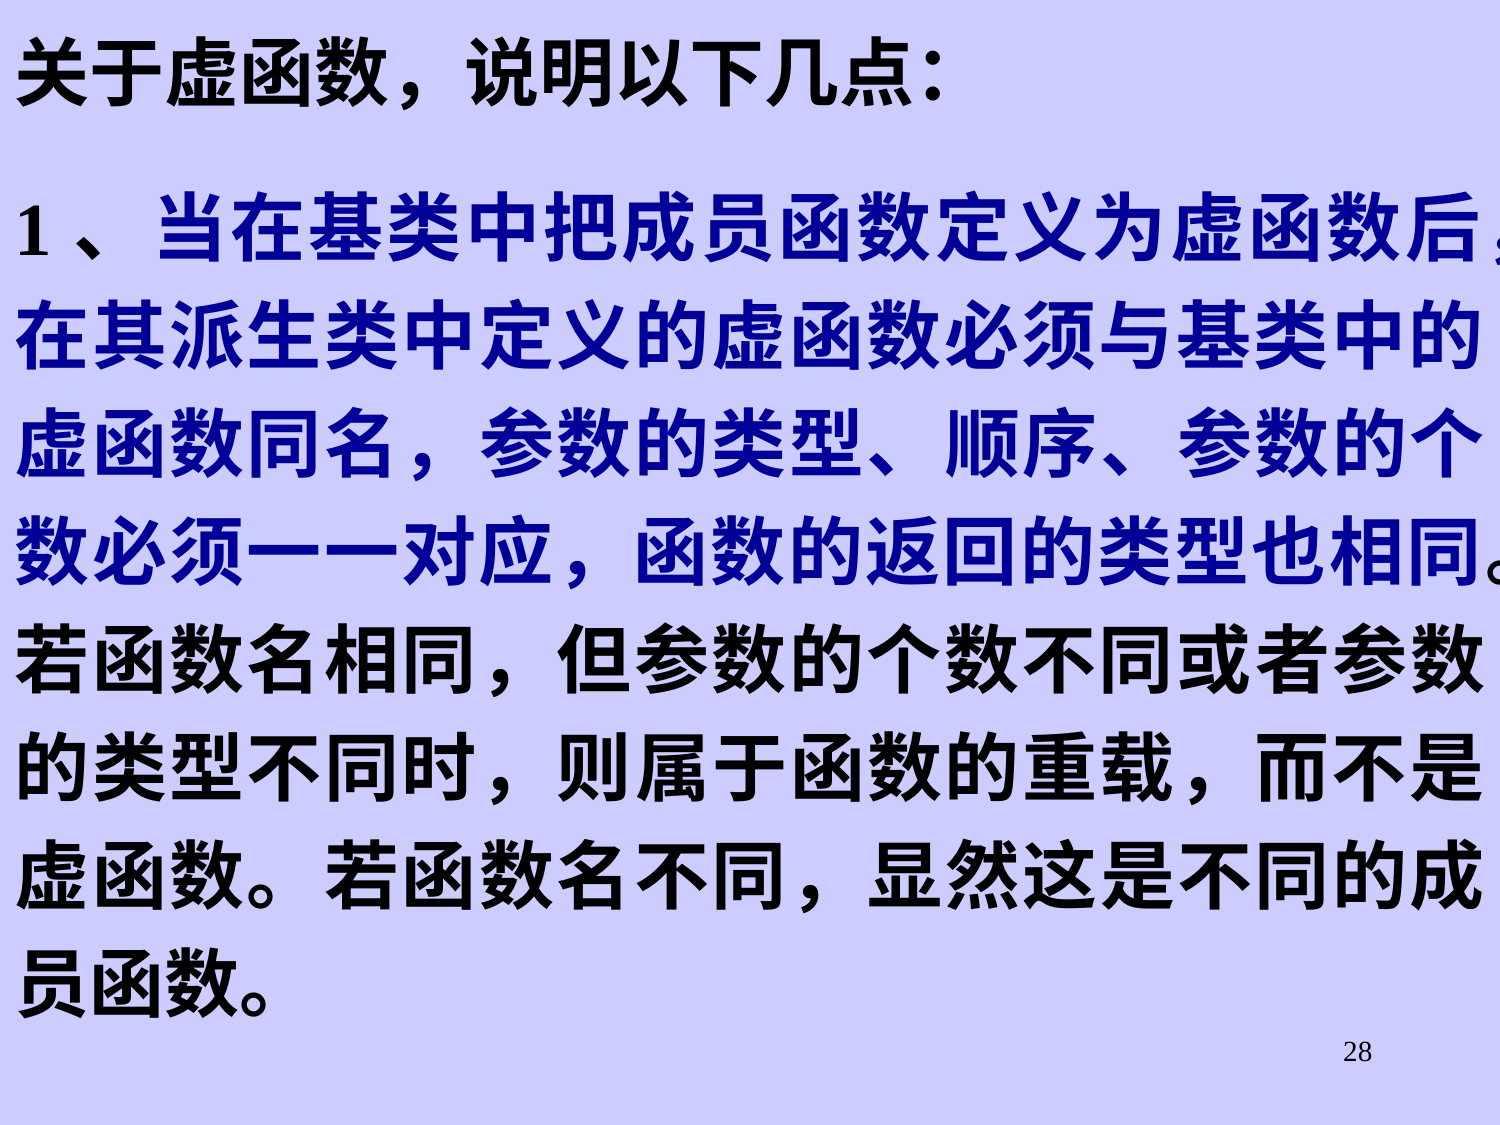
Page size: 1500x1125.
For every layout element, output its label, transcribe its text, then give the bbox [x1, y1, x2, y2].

text_box 关于虚函数，说明以下几点： 1、当在基类中把成员函数定义为虚函数后，在其派生类中定义的虚函数必须与基类中的虚函数同名，参数的类型、顺序、参数的个数必须一一对应，函数的返回的类型也相同。若函数名相同，但参数的个数不同或者参数的类型不同时，则属于函数的重载，而不是虚函数。若函数名不同，显然这是不同的成员函数。 [0, 0, 1500, 1034]
text_box <编号> [1074, 1034, 1388, 1101]
